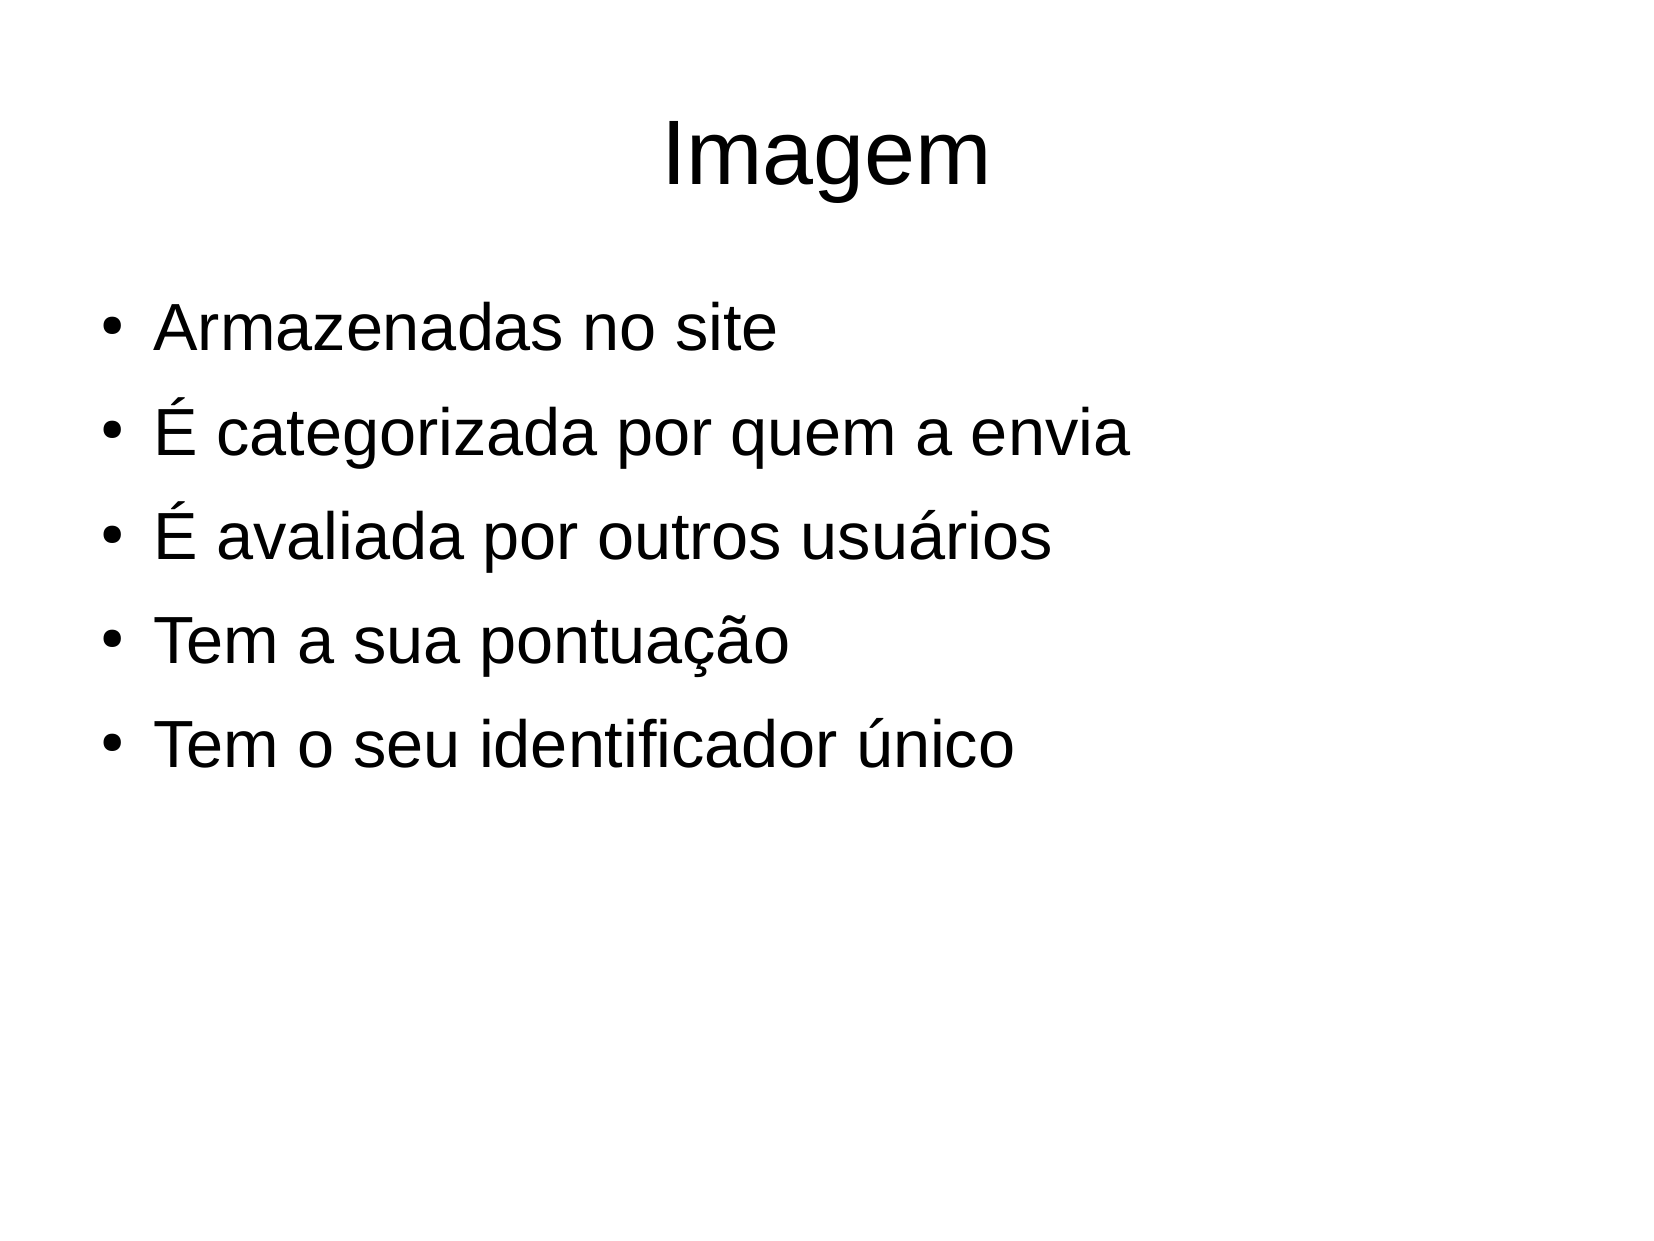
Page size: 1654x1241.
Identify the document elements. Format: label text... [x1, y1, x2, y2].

title Imagem [82, 49, 1571, 257]
list Armazenadas no site É categorizada por quem a envia É avaliada por outros usuários Tem a sua pontuação Tem o seu identificador único [82, 290, 1571, 1010]
